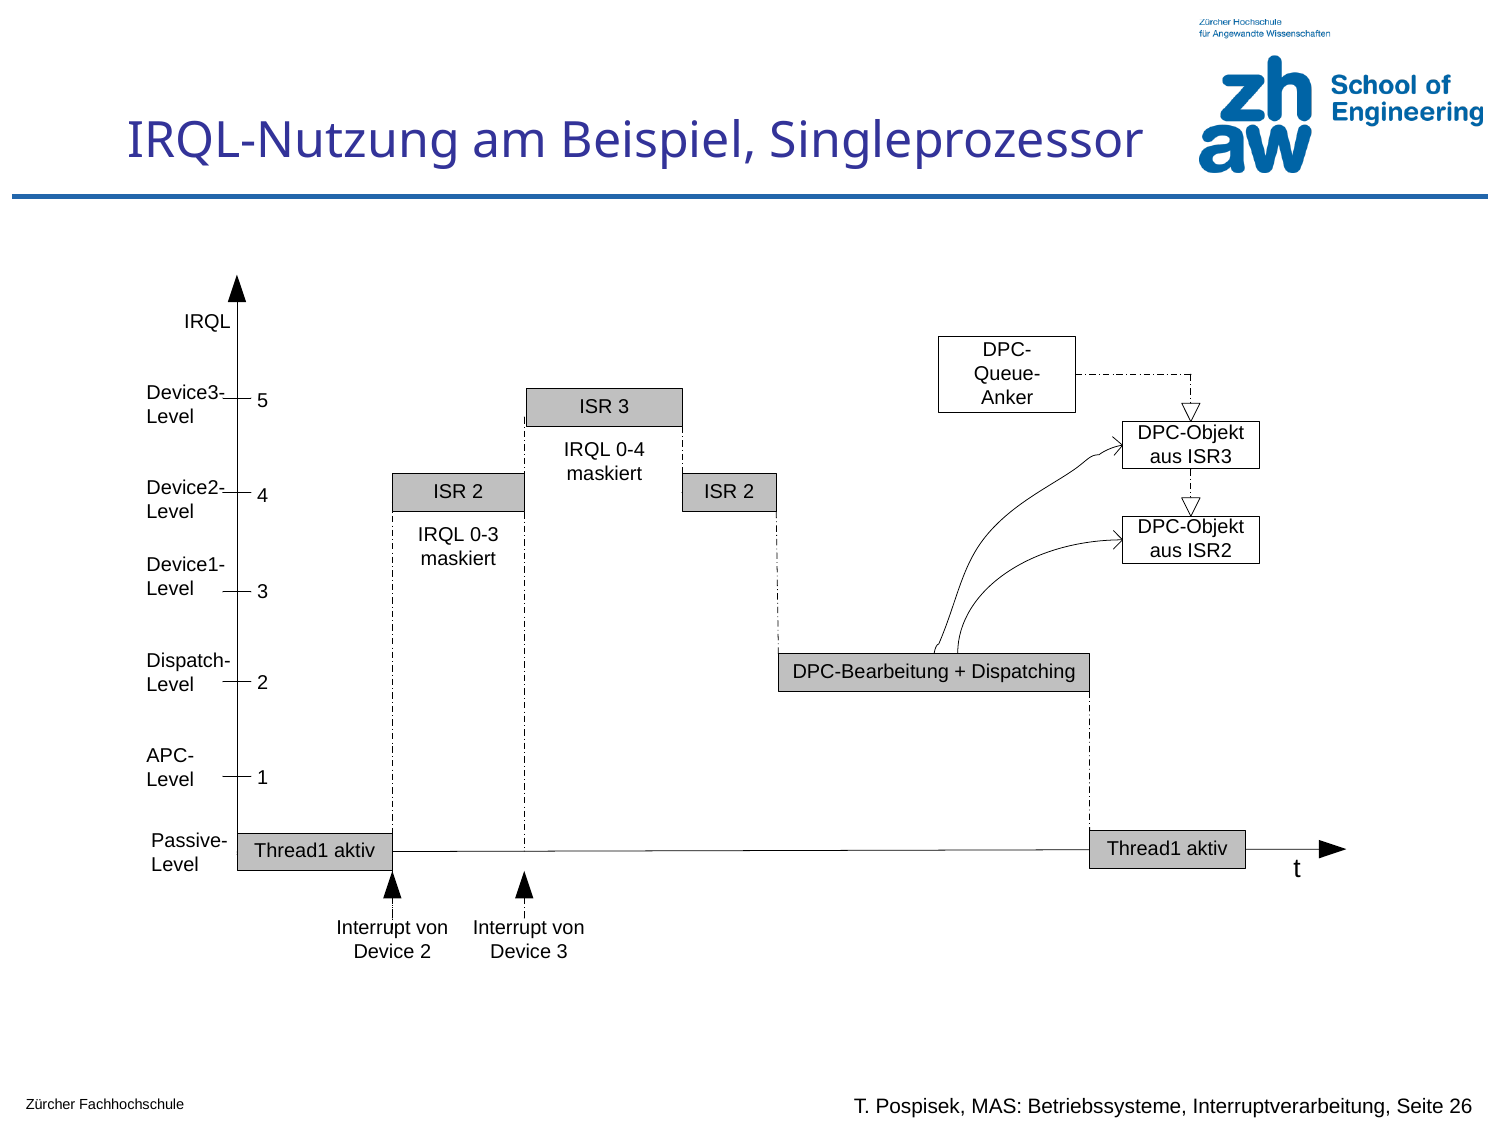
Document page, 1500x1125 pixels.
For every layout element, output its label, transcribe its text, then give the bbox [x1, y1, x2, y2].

picture [127, 241, 1380, 973]
picture [1199, 19, 1483, 173]
title IRQL-Nutzung am Beispiel, Singleprozessor [112, 50, 1170, 175]
